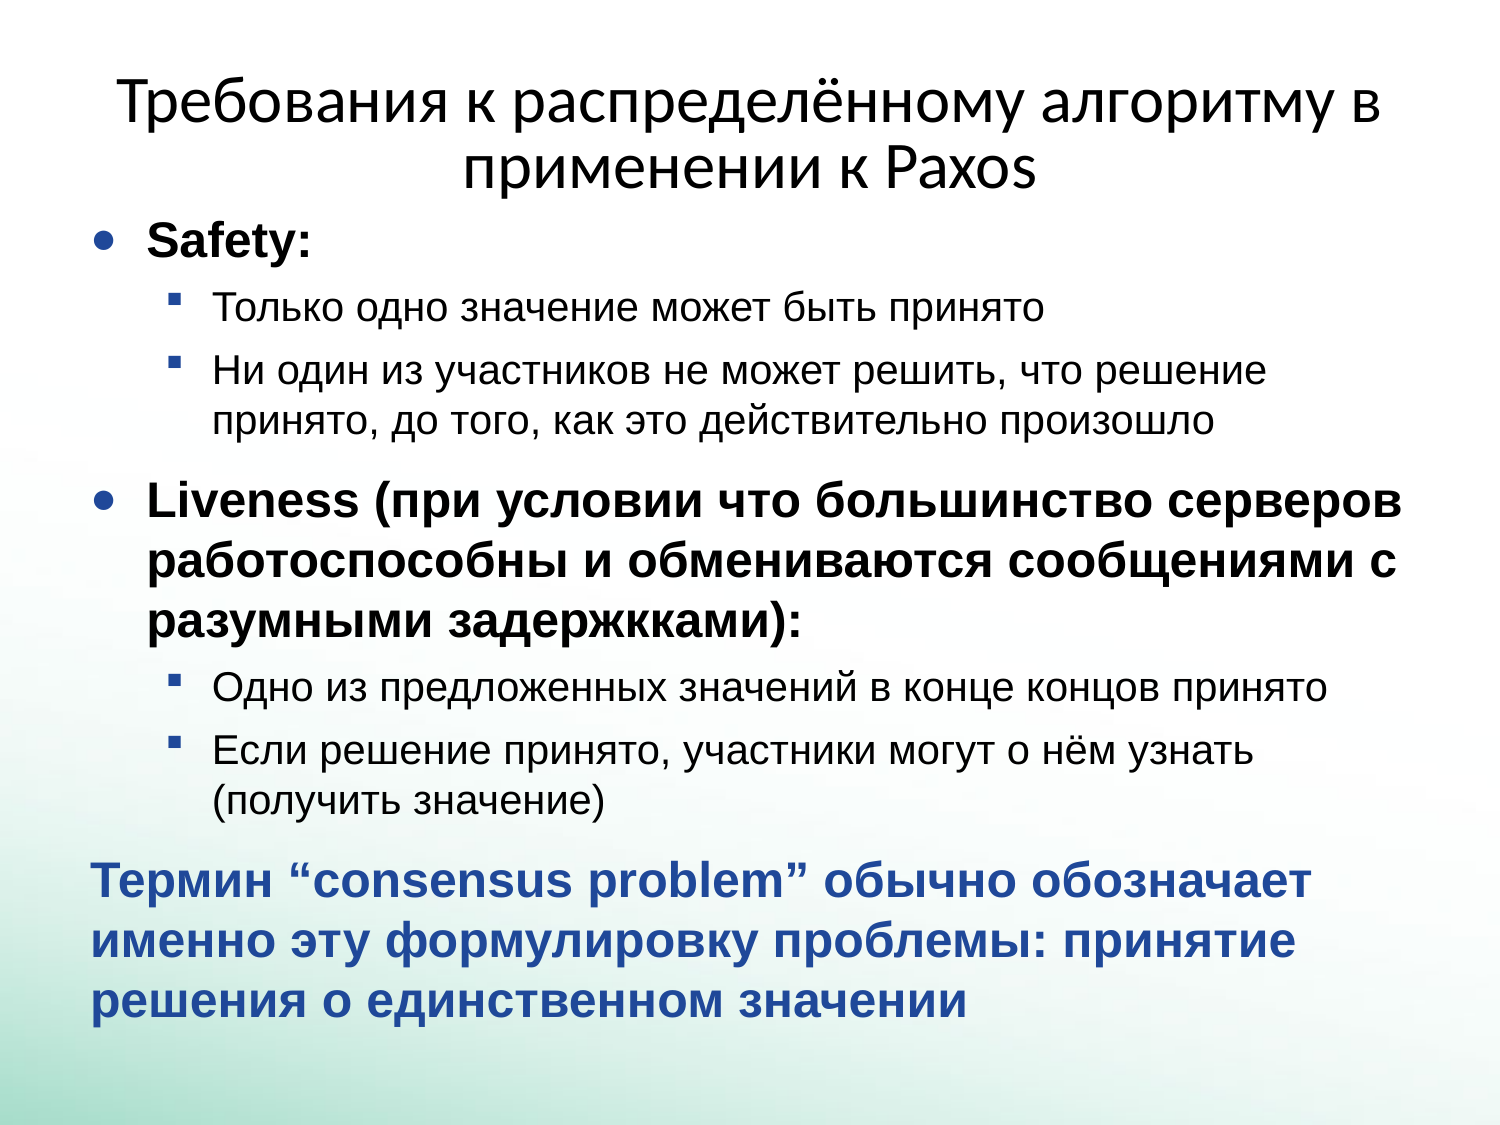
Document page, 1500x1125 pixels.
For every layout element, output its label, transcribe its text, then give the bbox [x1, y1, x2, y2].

title Требования к распределённому алгоритму в применении к Paxos [75, 45, 1426, 233]
list Safety: Только одно значение может быть принято Ни один из участников не может решить, что решение принято, до того, как это действительно произошло Liveness (при условии что большинство серверов работоспособны и обмениваются сообщениями с разумными задержкками): Одно из предложенных значений в конце концов принято Если решение принято, участники могут о нём узнать (получить значение) Термин “consensus problem” обычно обозначает именно эту формулировку проблемы: принятие решения о единственном значении [75, 233, 1425, 1005]
picture [0, 0, 1500, 1125]
